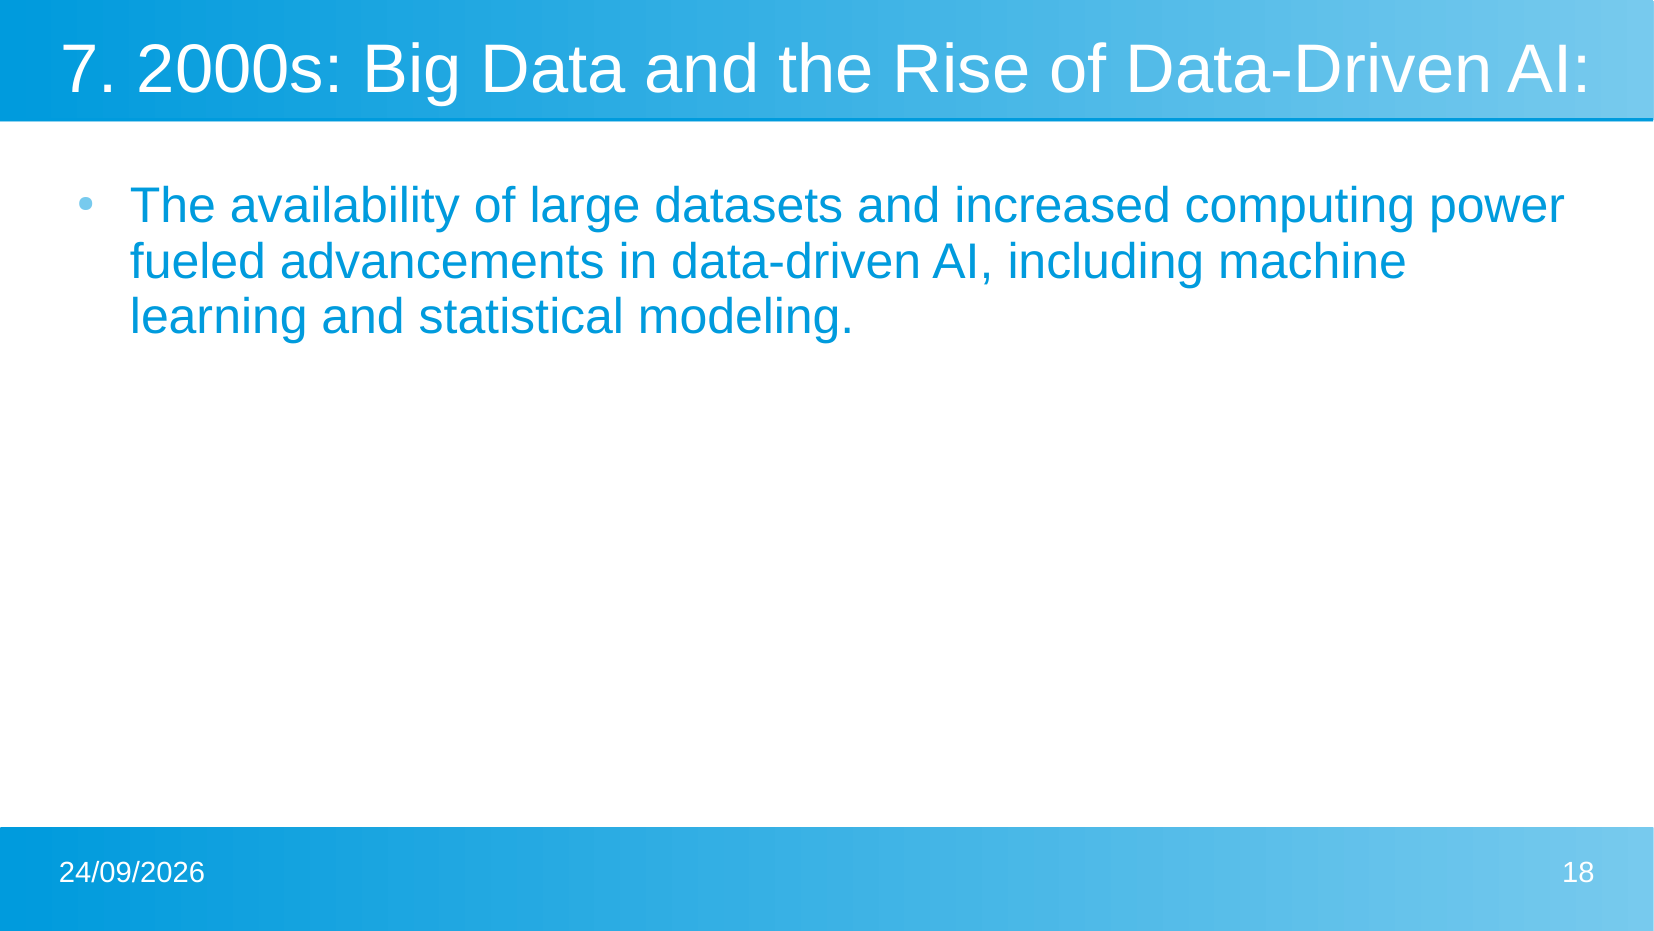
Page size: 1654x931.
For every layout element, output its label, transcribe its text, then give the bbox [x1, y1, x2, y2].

list The availability of large datasets and increased computing power fueled advancements in data-driven AI, including machine learning and statistical modeling. [59, 177, 1595, 768]
title 7. 2000s: Big Data and the Rise of Data-Driven AI: [59, 29, 1595, 108]
